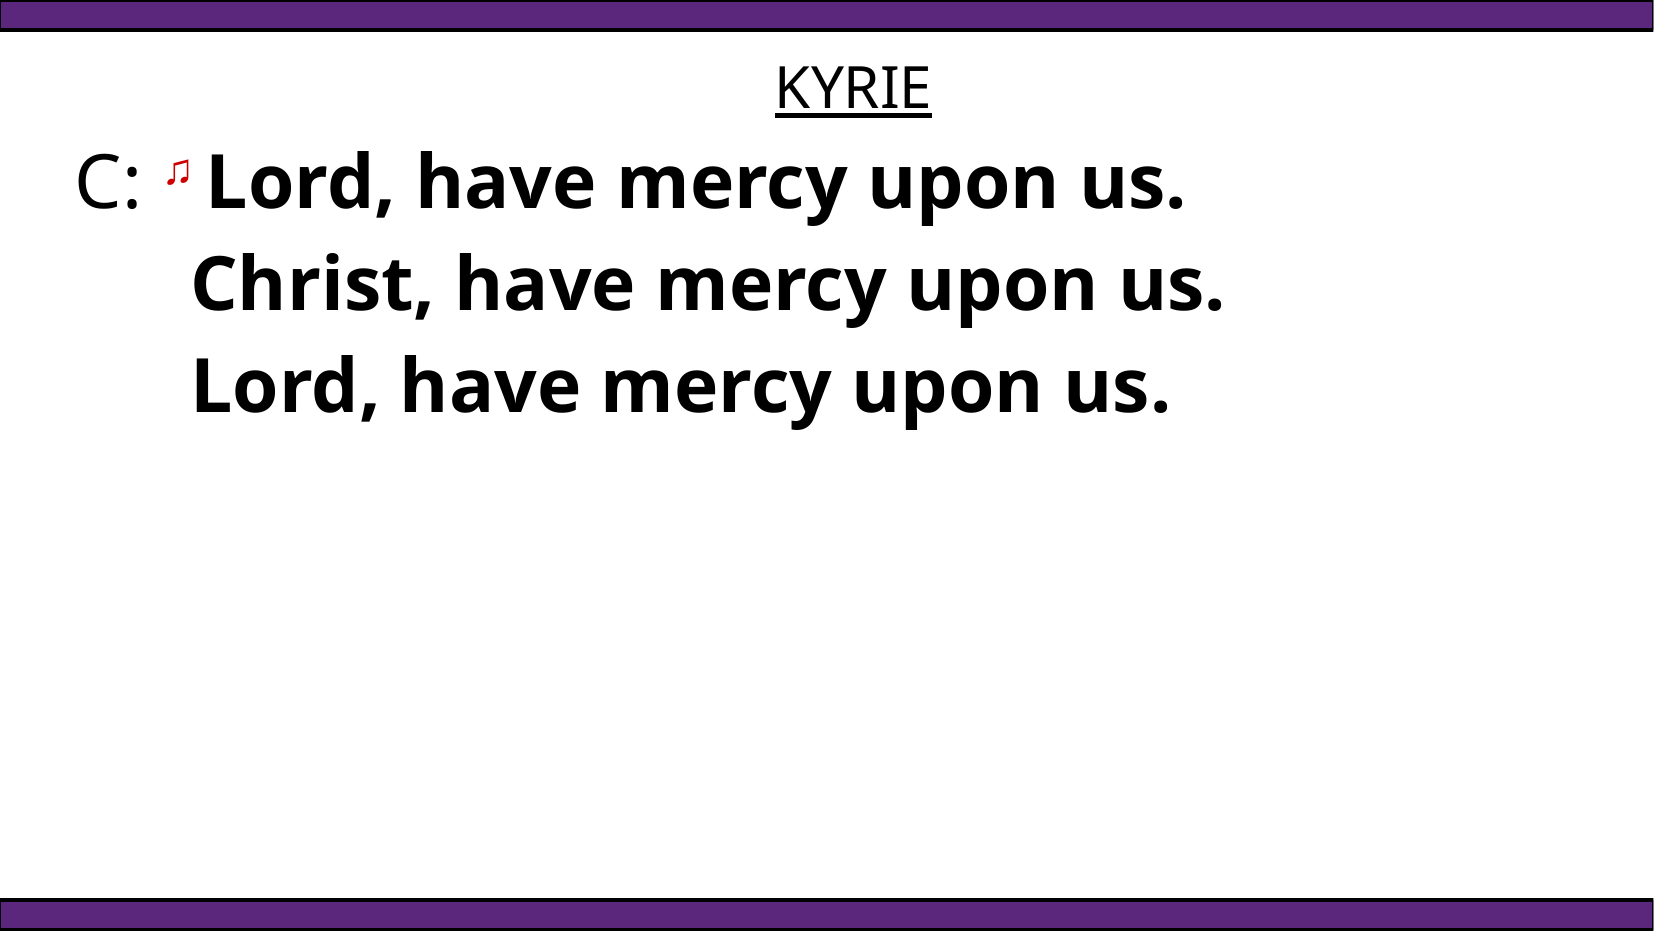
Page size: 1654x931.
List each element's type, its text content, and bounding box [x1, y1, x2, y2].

text_box KYRIE C: ♫ Lord, have mercy upon us. Christ, have mercy upon us. Lord, have mercy upon us. [60, 30, 1579, 436]
text_box [0, 0, 1654, 31]
text_box [0, 900, 1654, 931]
